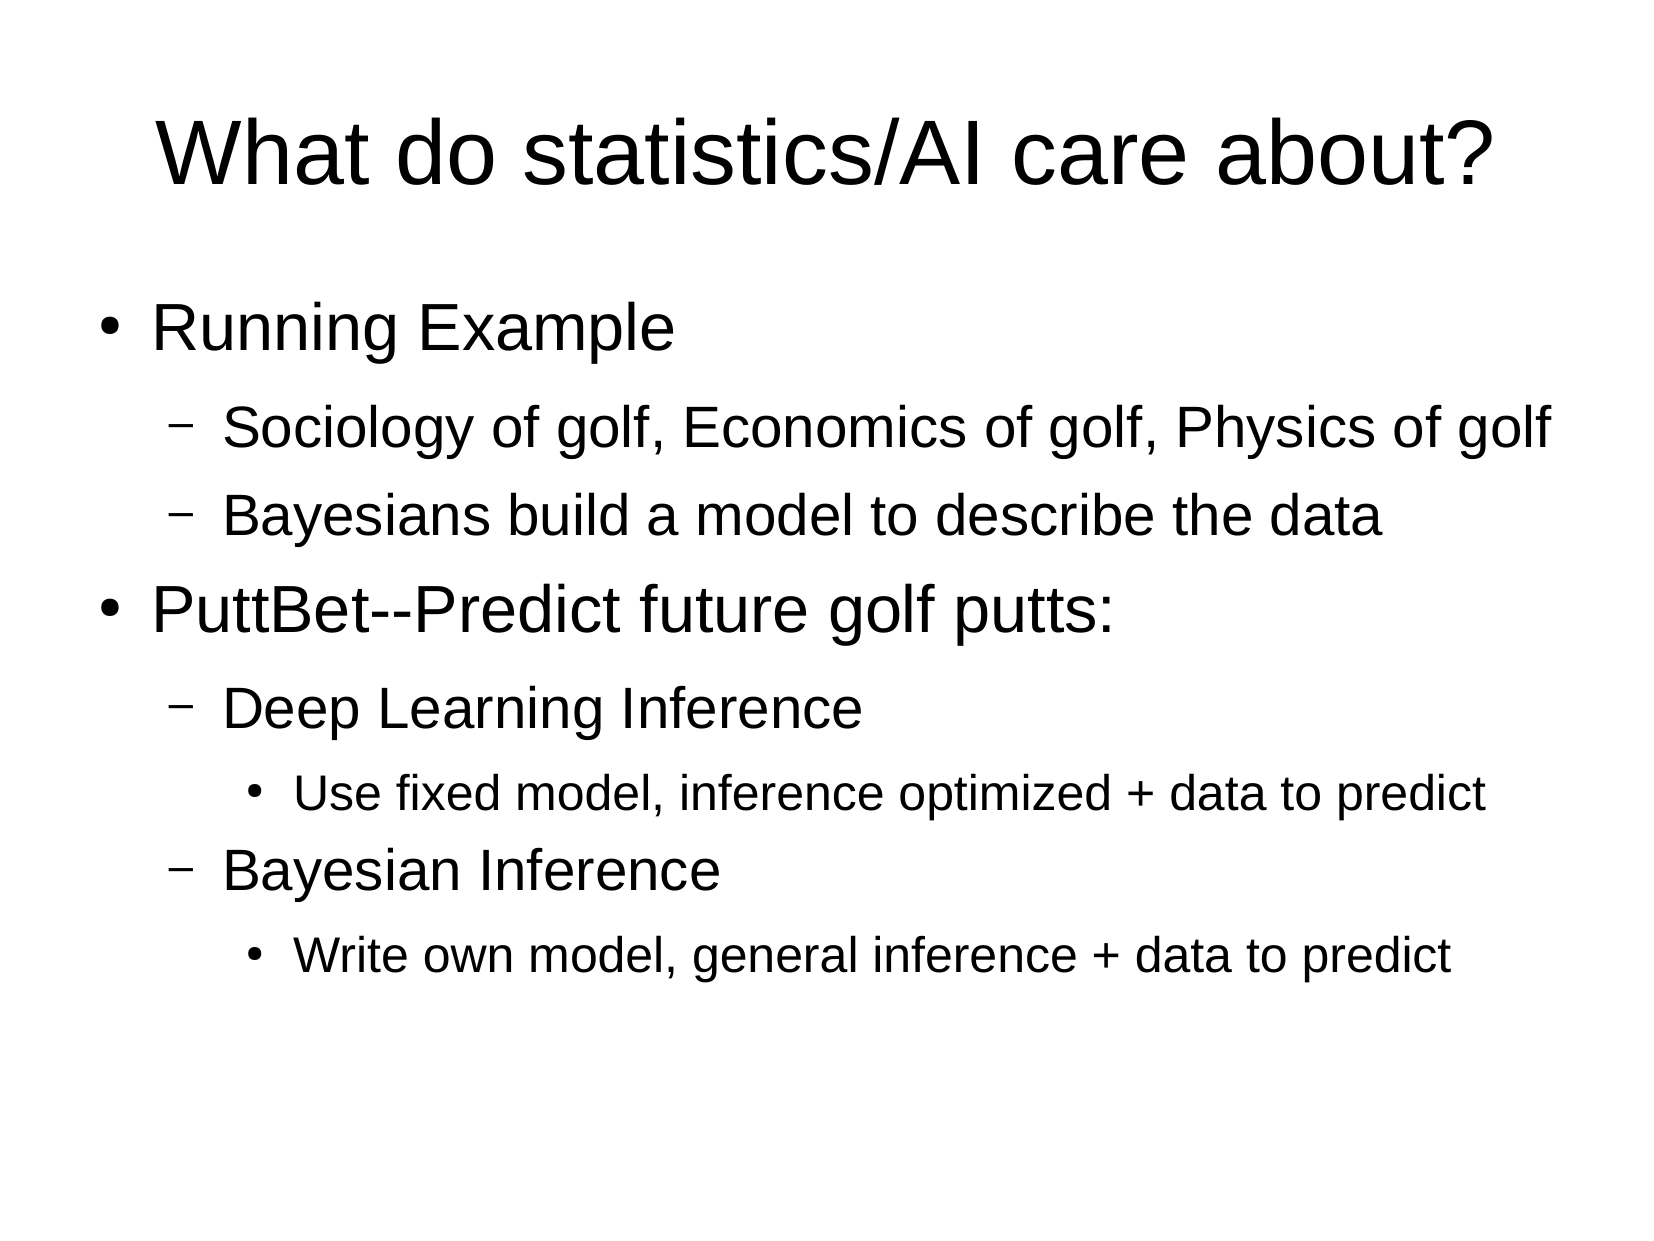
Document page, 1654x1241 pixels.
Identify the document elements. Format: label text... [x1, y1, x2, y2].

title What do statistics/AI care about? [82, 49, 1571, 257]
list Running Example Sociology of golf, Economics of golf, Physics of golf Bayesians build a model to describe the data PuttBet--Predict future golf putts: Deep Learning Inference Use fixed model, inference optimized + data to predict Bayesian Inference Write own model, general inference + data to predict [80, 290, 1569, 1109]
